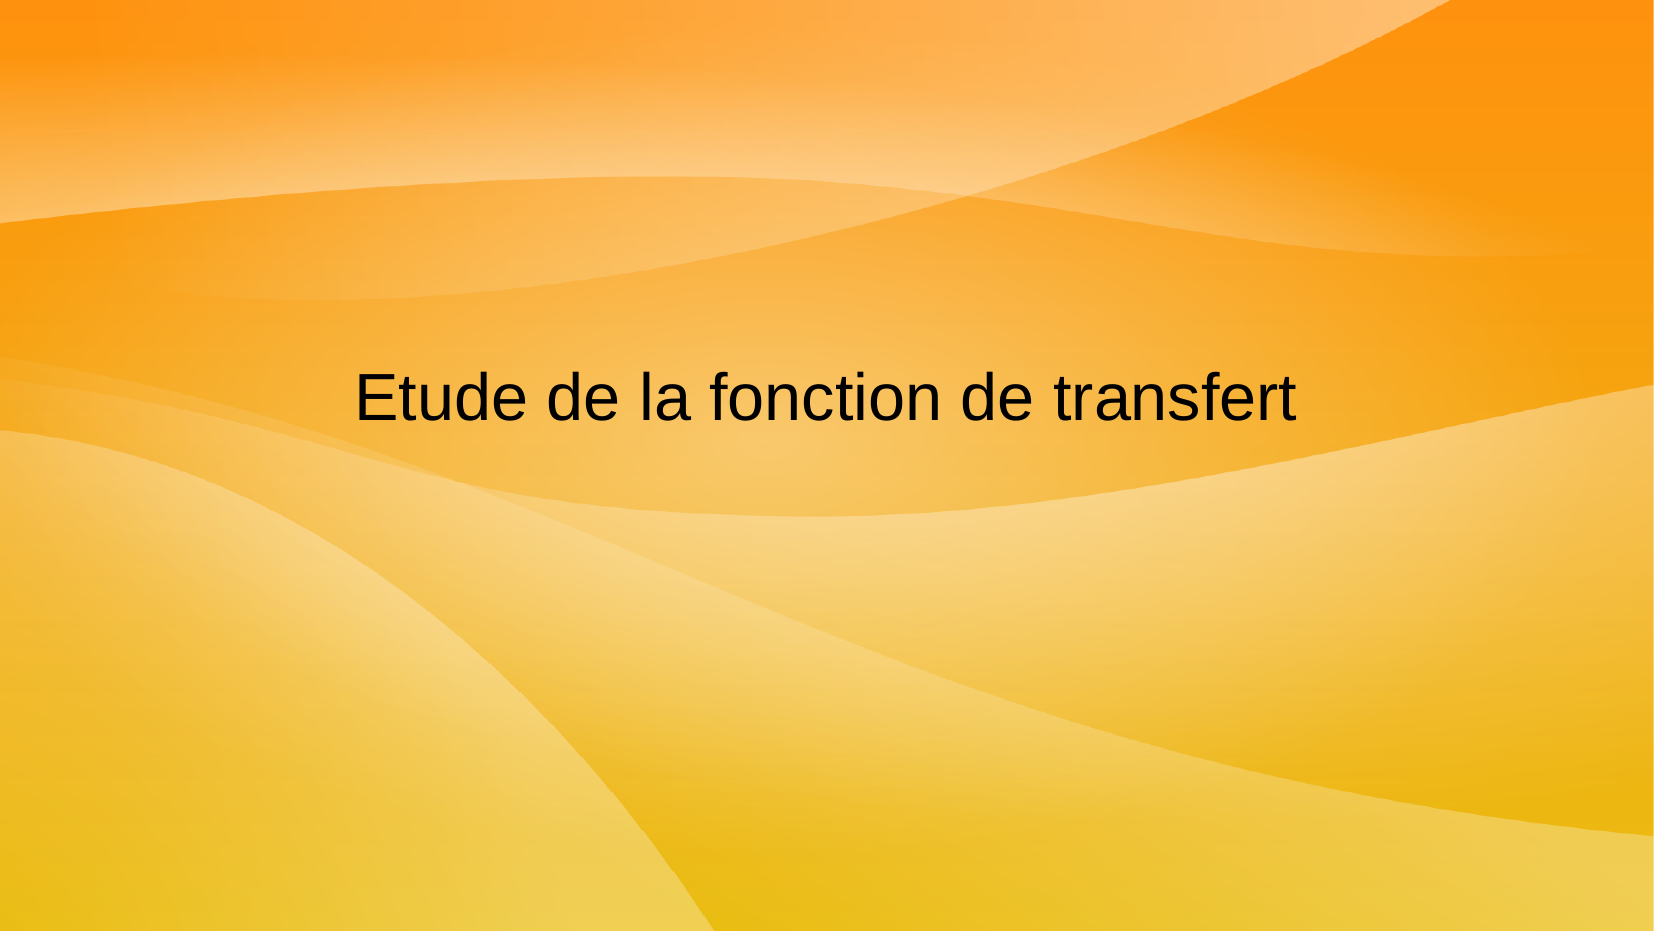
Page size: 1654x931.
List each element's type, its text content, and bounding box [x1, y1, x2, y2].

subtitle Etude de la fonction de transfert [82, 37, 1571, 757]
picture [0, 0, 1654, 931]
